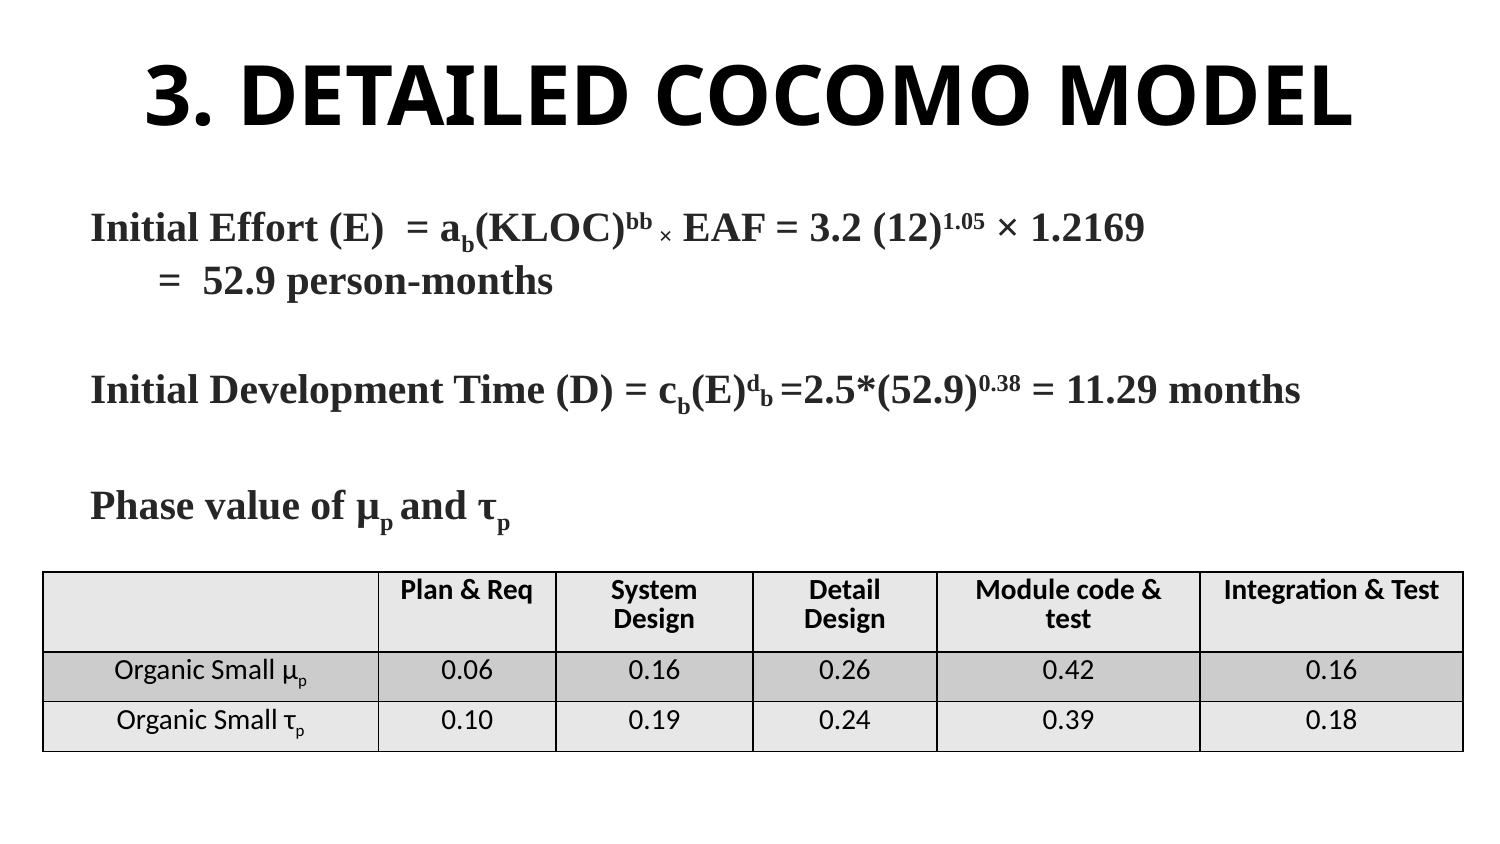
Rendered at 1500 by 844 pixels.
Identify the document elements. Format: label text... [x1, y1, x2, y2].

table_header [44, 573, 378, 651]
table_cell Organic Small µp [44, 653, 378, 701]
table_cell Organic Small τp [44, 702, 378, 751]
table_header Plan & Req [379, 573, 555, 651]
table_cell 0.39 [938, 702, 1199, 751]
table_header Detail Design [754, 573, 936, 651]
table_header Integration & Test [1201, 573, 1462, 651]
table_cell 0.42 [938, 653, 1199, 701]
table_header Module code & test [938, 573, 1199, 651]
title 3. Detailed COCOMO Model [75, 23, 1425, 164]
table_header System Design [557, 573, 752, 651]
table_cell 0.10 [379, 702, 555, 751]
table_cell 0.26 [754, 653, 936, 701]
table_cell 0.16 [1201, 653, 1462, 701]
table_cell 0.24 [754, 702, 936, 751]
table_cell 0.19 [557, 702, 752, 751]
list Initial Effort (E) = ab(KLOC)bb × EAF = 3.2 (12)1.05 × 1.2169 = 52.9 person-months Initial Development Time (D) = cb(E)db =2.5*(52.9)0.38 = 11.29 months Phase value of µp and τp [75, 196, 1425, 571]
table_cell 0.18 [1201, 702, 1462, 751]
table_cell 0.06 [379, 653, 555, 701]
table_cell 0.16 [557, 653, 752, 701]
